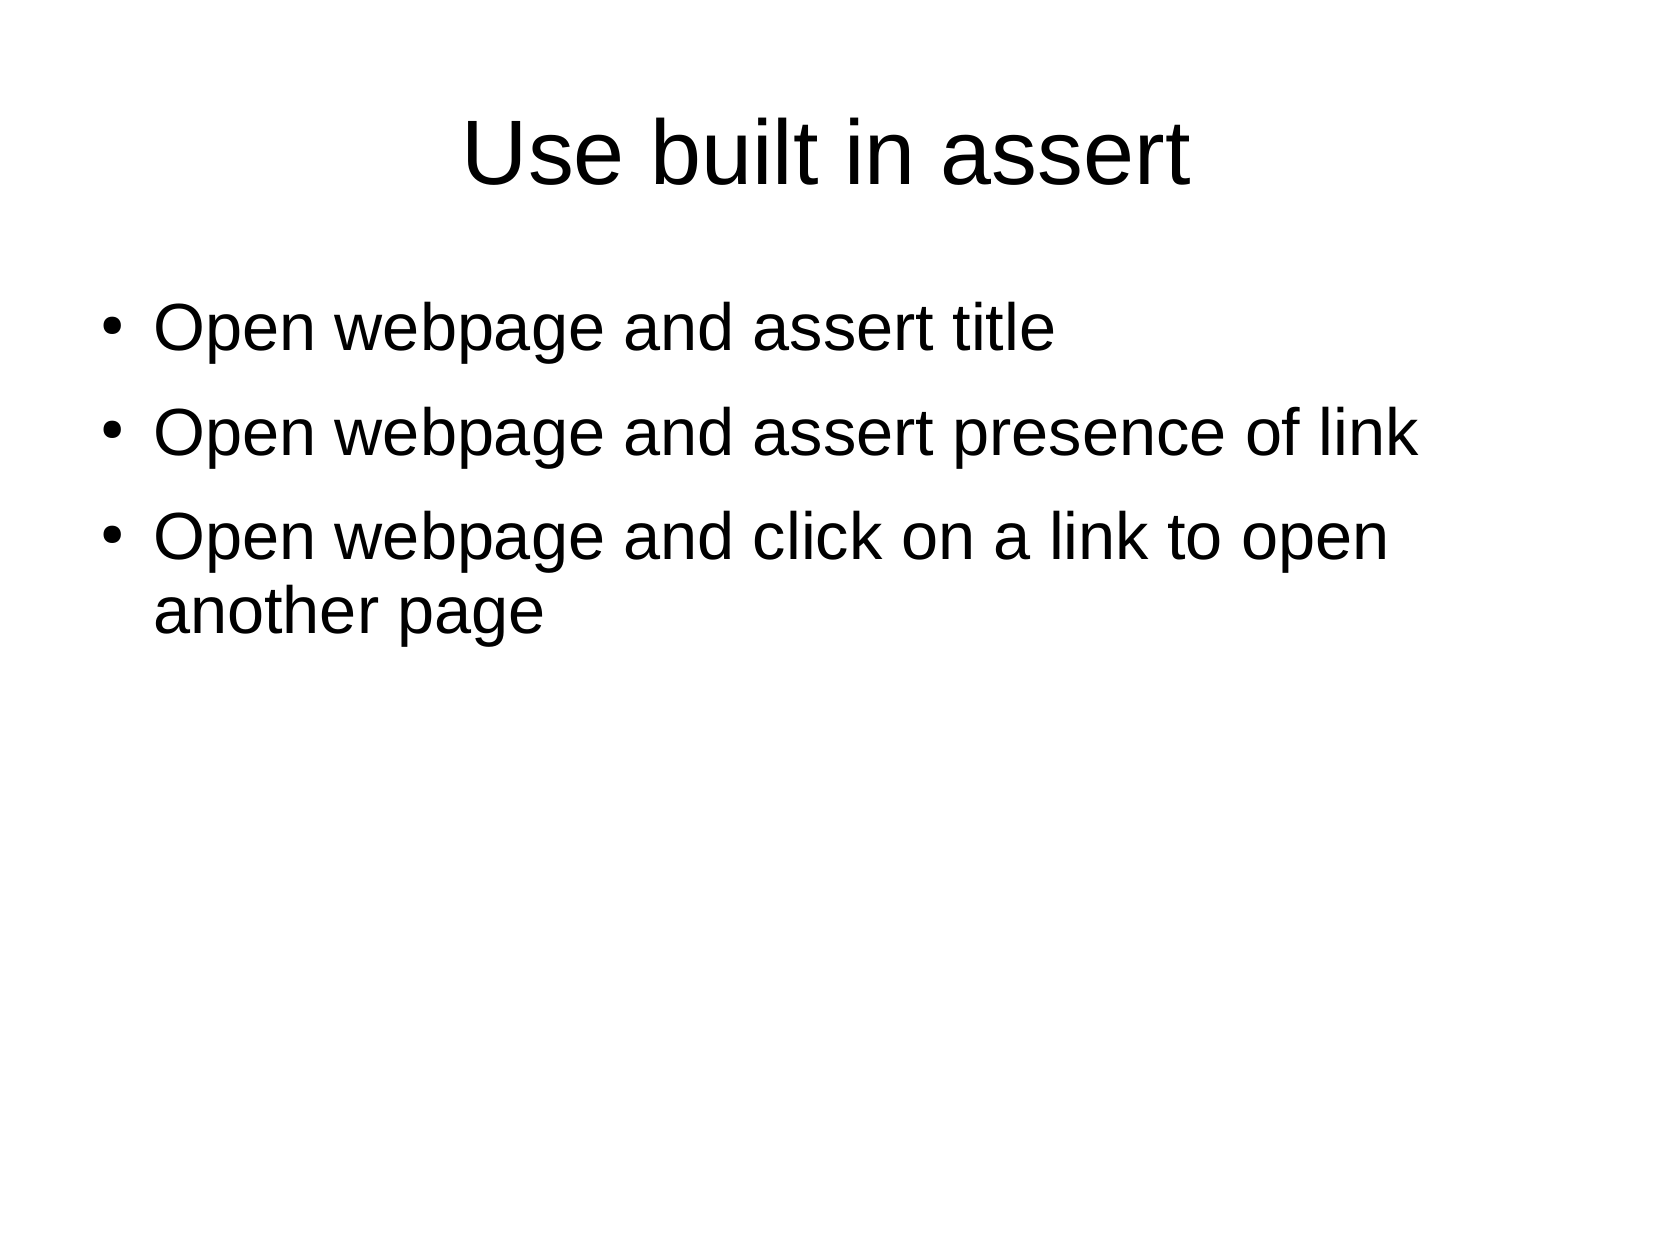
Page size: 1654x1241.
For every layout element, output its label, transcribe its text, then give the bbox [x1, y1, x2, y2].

list Open webpage and assert title Open webpage and assert presence of link Open webpage and click on a link to open another page [82, 290, 1571, 1010]
title Use built in assert [82, 49, 1571, 257]
